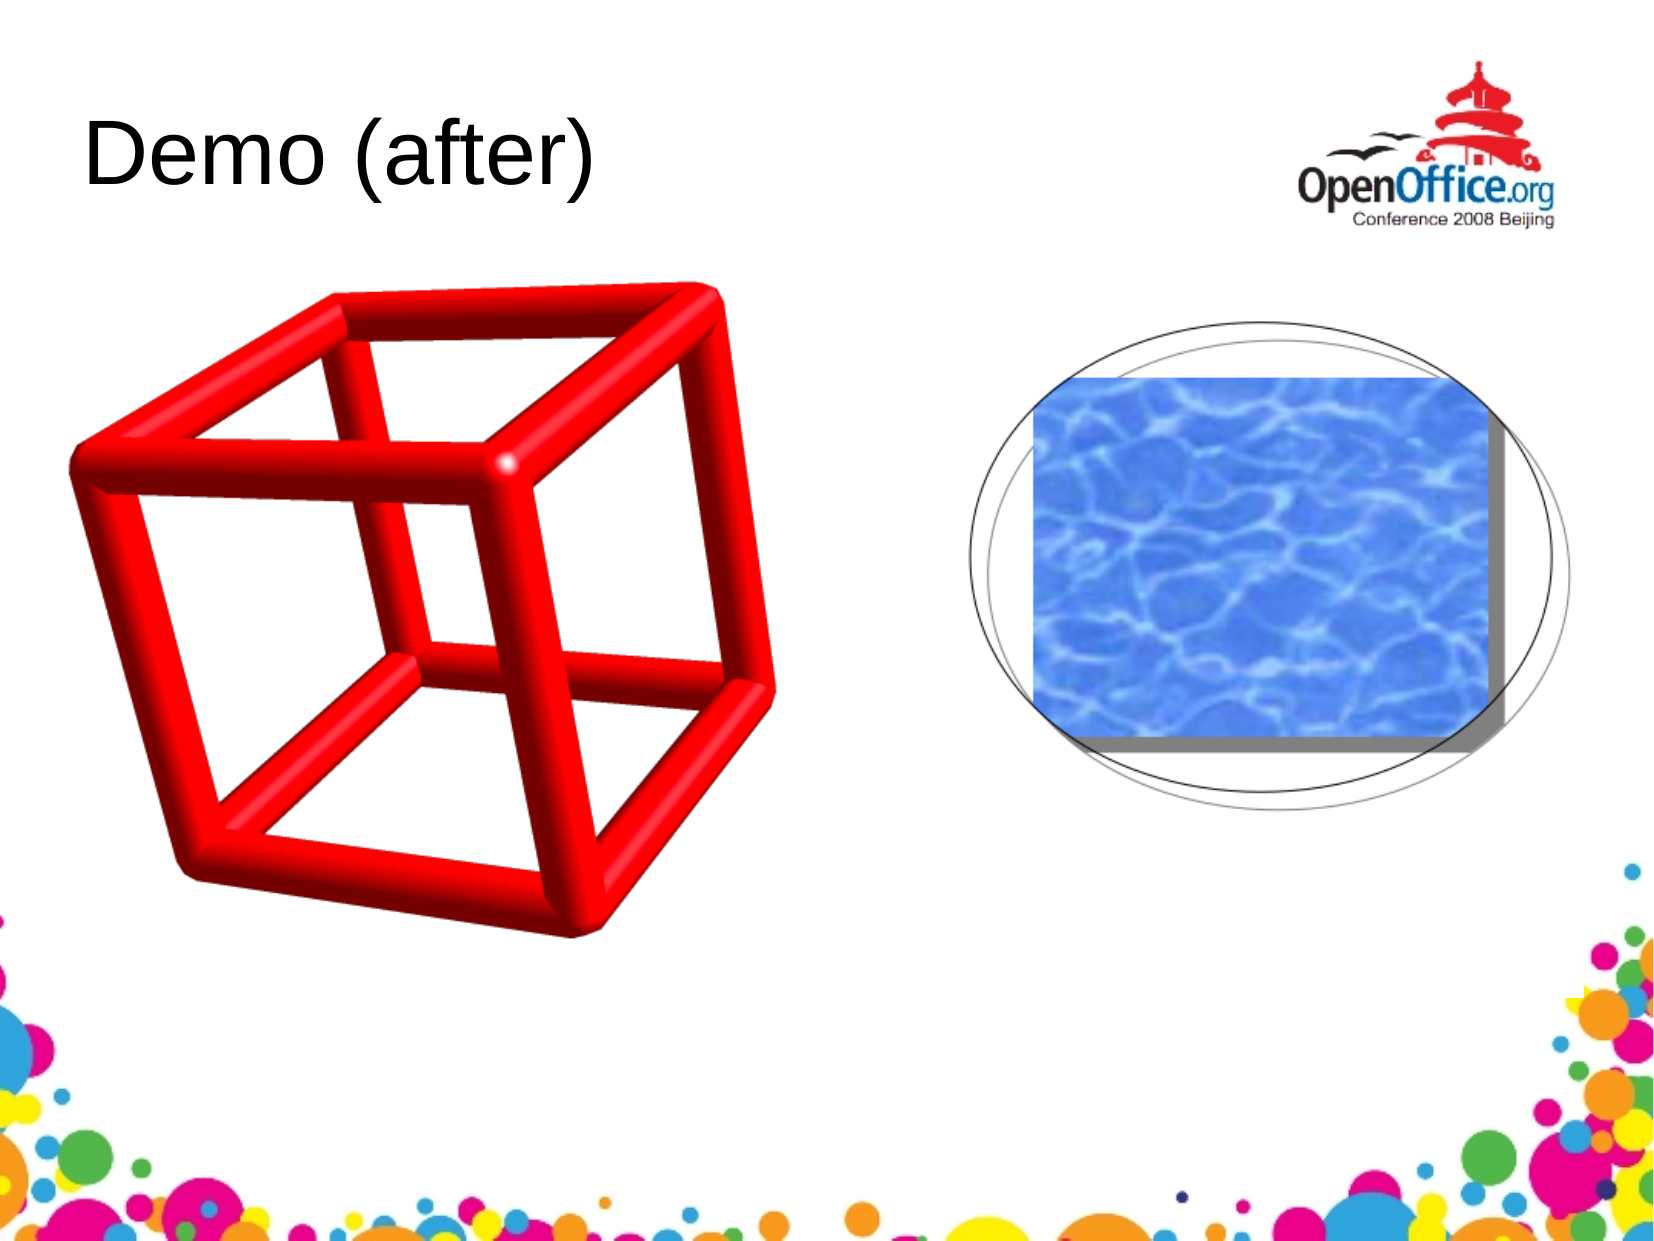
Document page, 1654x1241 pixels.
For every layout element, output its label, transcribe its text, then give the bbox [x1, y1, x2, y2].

picture [0, 51, 1654, 1241]
title Demo (after) [82, 56, 1258, 239]
